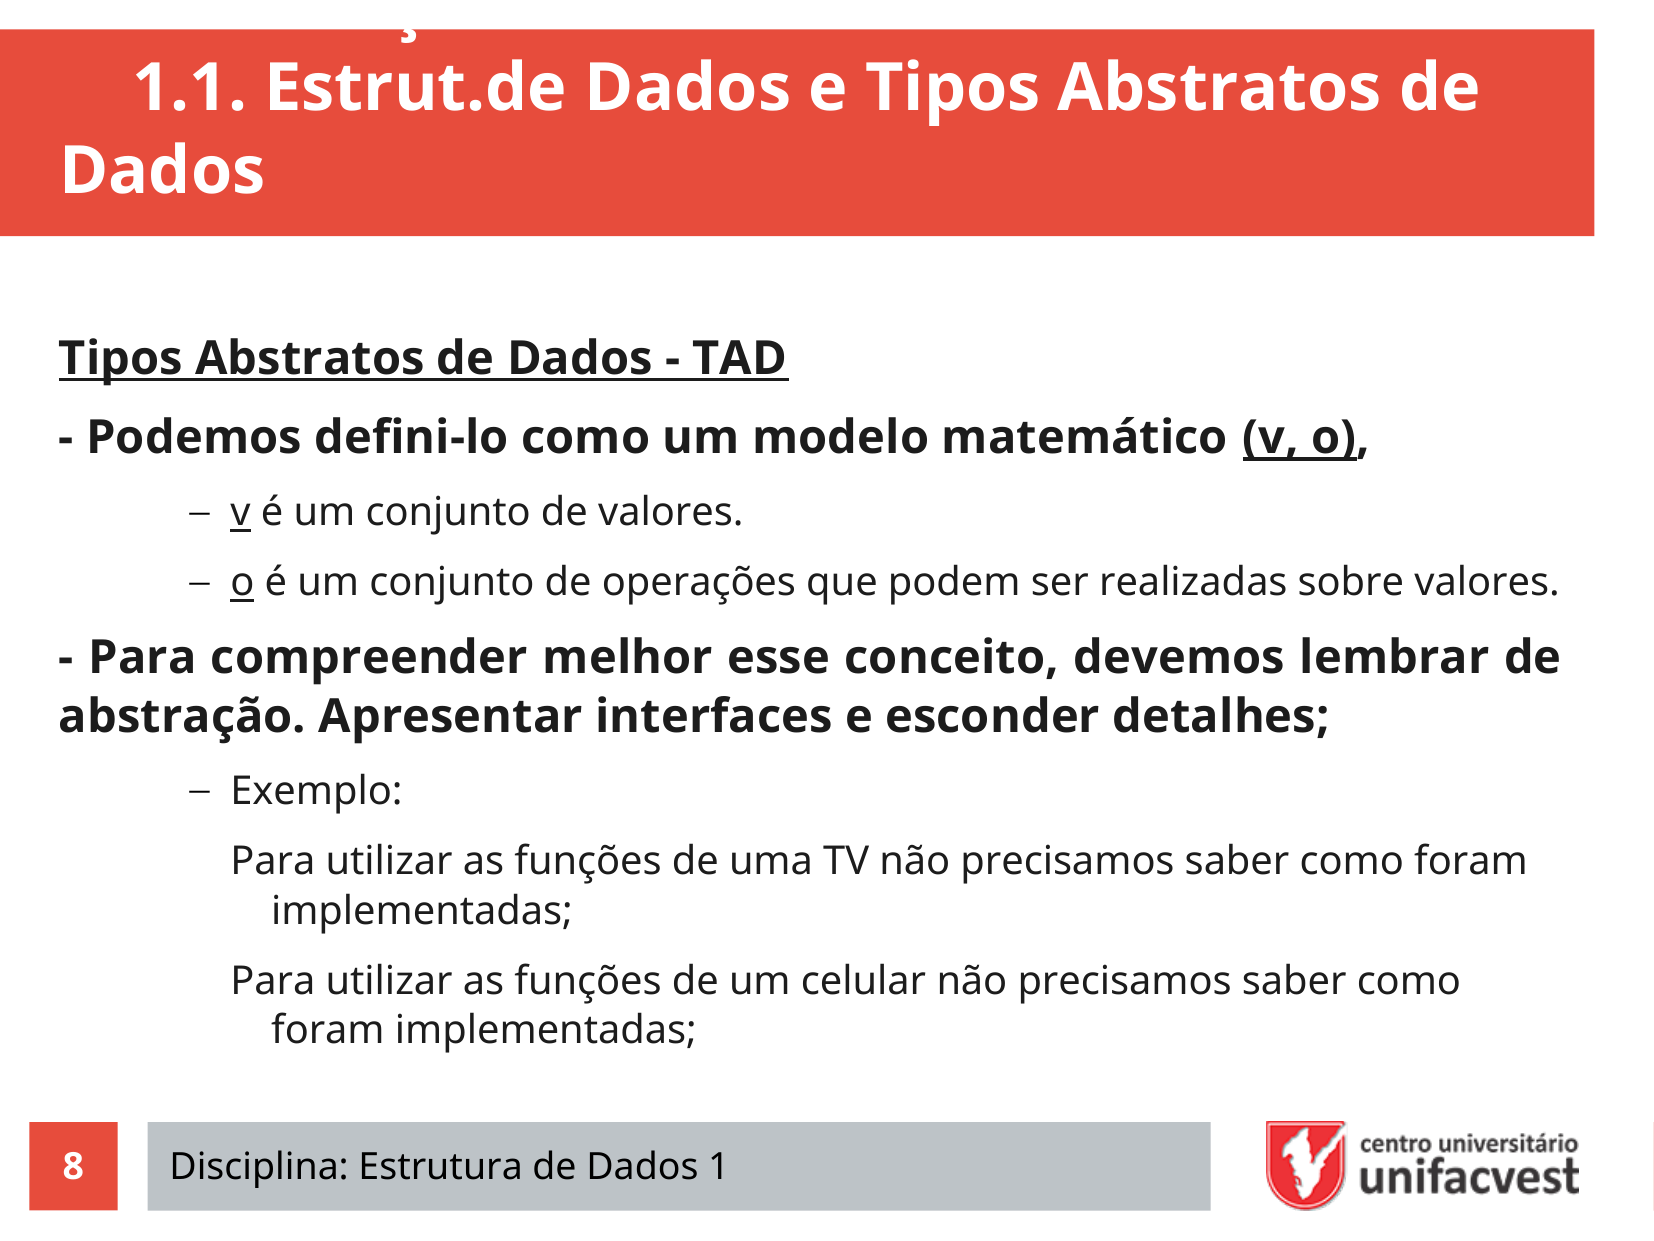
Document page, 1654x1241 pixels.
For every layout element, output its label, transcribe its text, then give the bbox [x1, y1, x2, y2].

text_box Disciplina: Estrutura de Dados 1 [154, 1132, 1205, 1196]
picture [1266, 1121, 1579, 1211]
title 1. Introdução 1.1. Estrut.de Dados e Tipos Abstratos de Dados [59, 59, 1595, 207]
text_box [1238, 1120, 1654, 1212]
list Tipos Abstratos de Dados - TAD - Podemos defini-lo como um modelo matemático (v, o), v é um conjunto de valores. o é um conjunto de operações que podem ser realizadas sobre valores. - Para compreender melhor esse conceito, devemos lembrar de abstração. Apresentar interfaces e esconder detalhes; Exemplo: Para utilizar as funções de uma TV não precisamos saber como foram implementadas; Para utilizar as funções de um celular não precisamos saber como foram implementadas; [59, 324, 1566, 1093]
